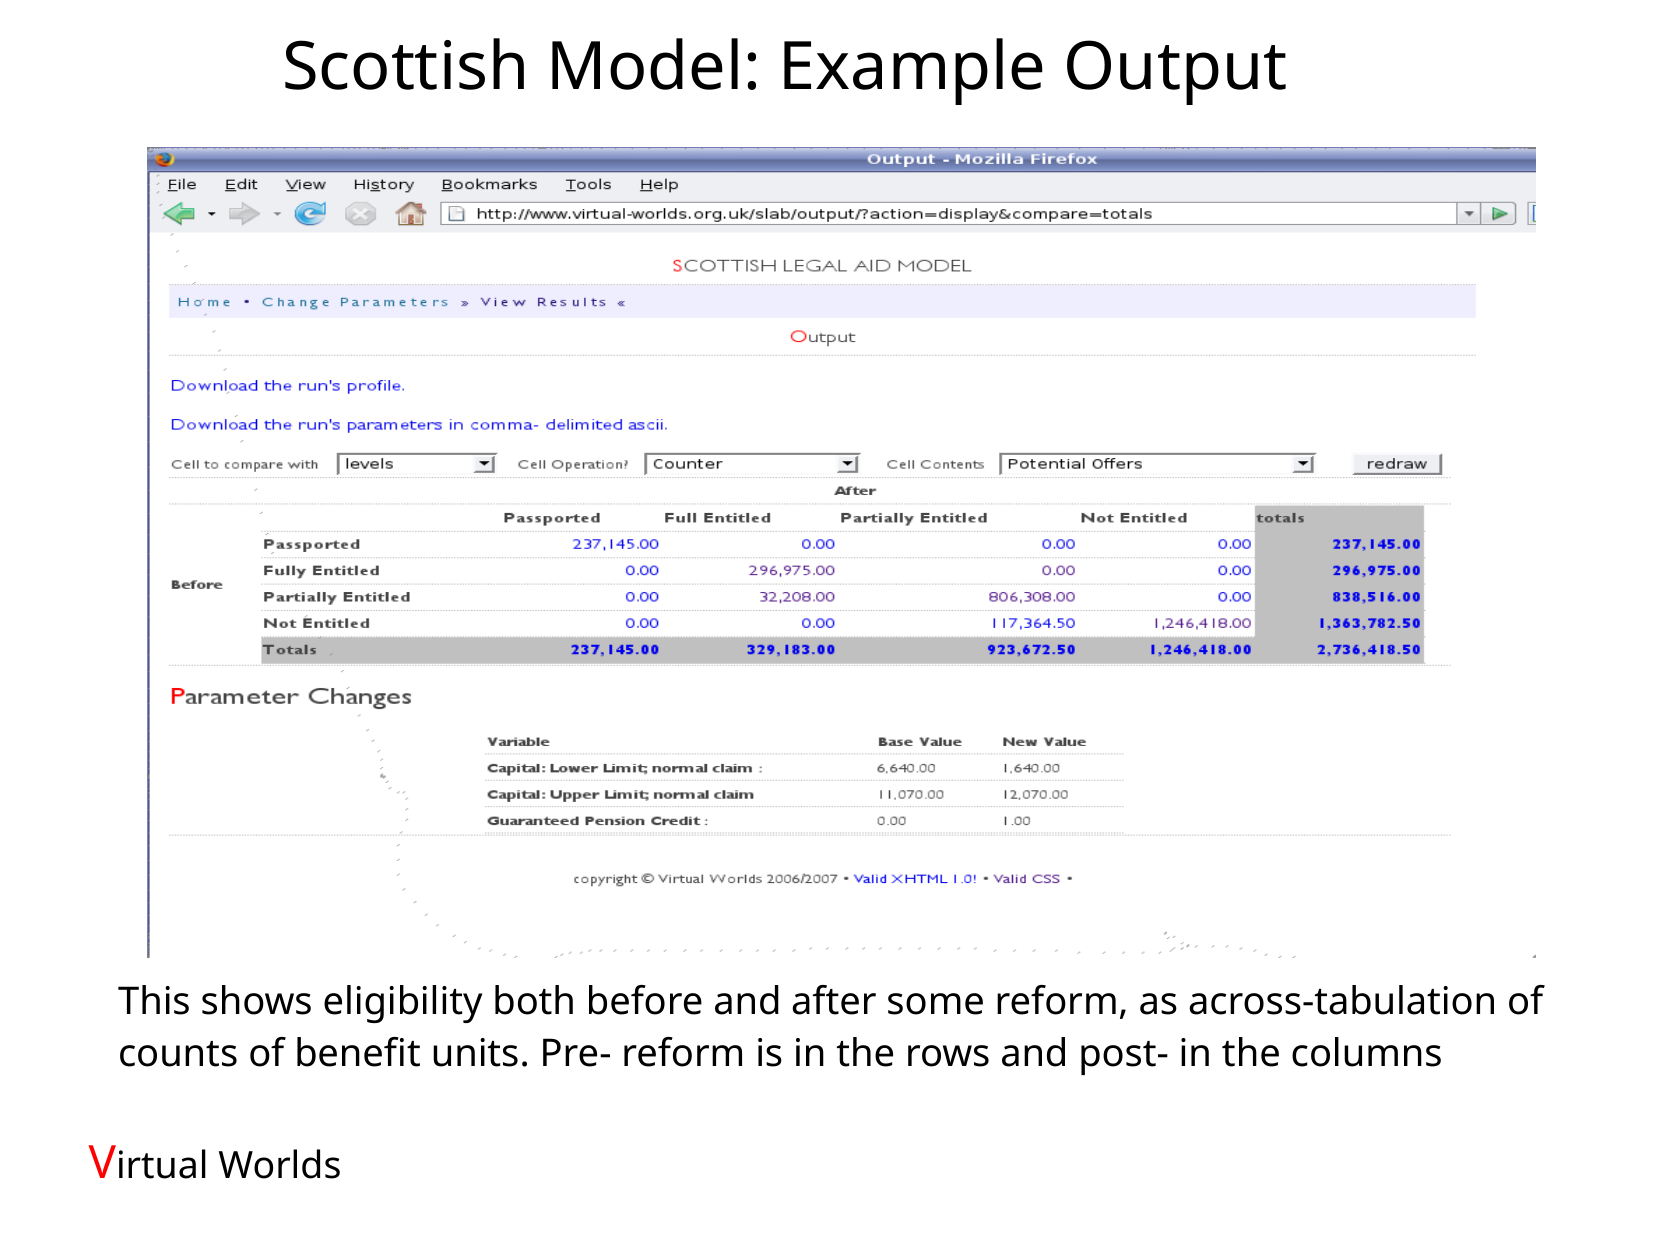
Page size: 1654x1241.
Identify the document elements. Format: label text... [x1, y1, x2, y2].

title Scottish Model: Example Output [206, 9, 1365, 119]
list This shows eligibility both before and after some reform, as across-tabulation of counts of benefit units. Pre- reform is in the rows and post- in the columns [118, 974, 1565, 1123]
picture [147, 147, 1536, 958]
